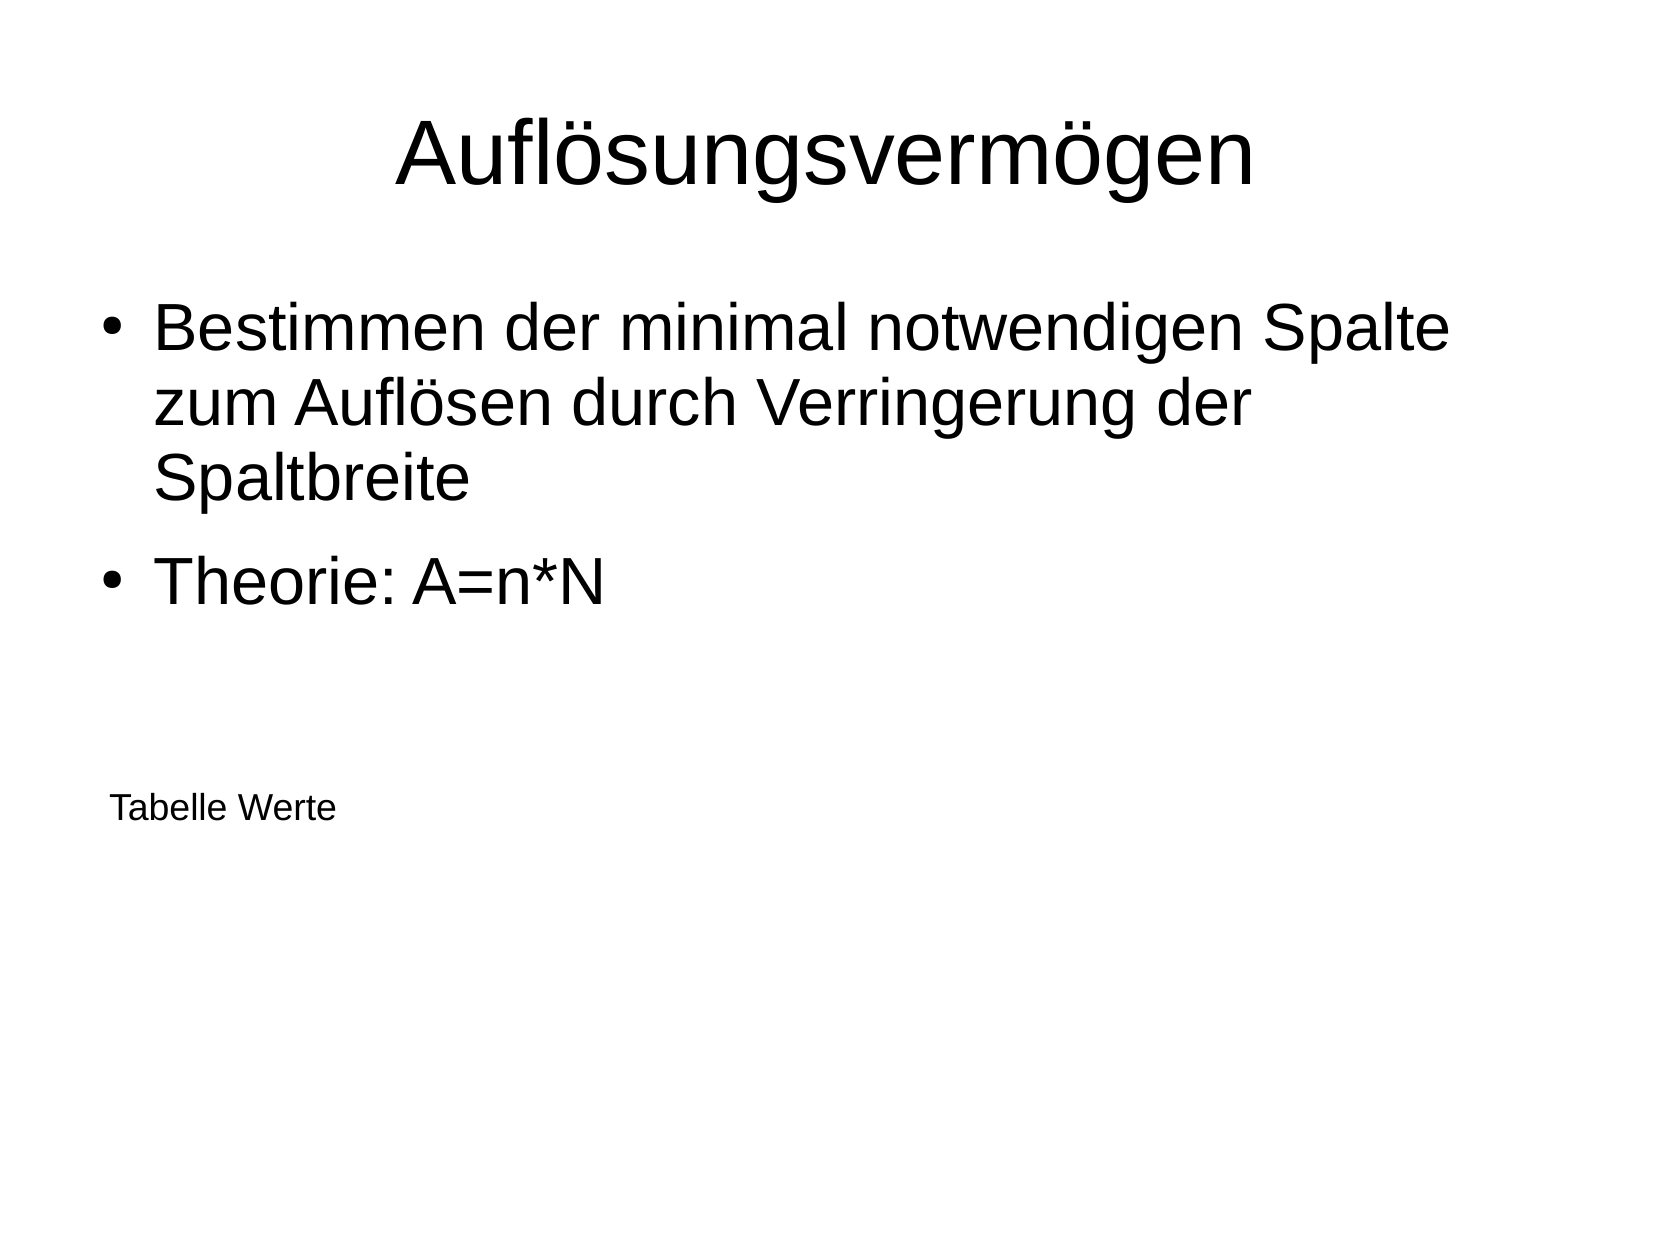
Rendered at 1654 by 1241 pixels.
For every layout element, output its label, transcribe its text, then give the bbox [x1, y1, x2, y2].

list Bestimmen der minimal notwendigen Spalte zum Auflösen durch Verringerung der Spaltbreite Theorie: A=n*N [82, 290, 1571, 724]
title Auflösungsvermögen [82, 49, 1571, 257]
text_box Tabelle Werte [94, 779, 378, 837]
